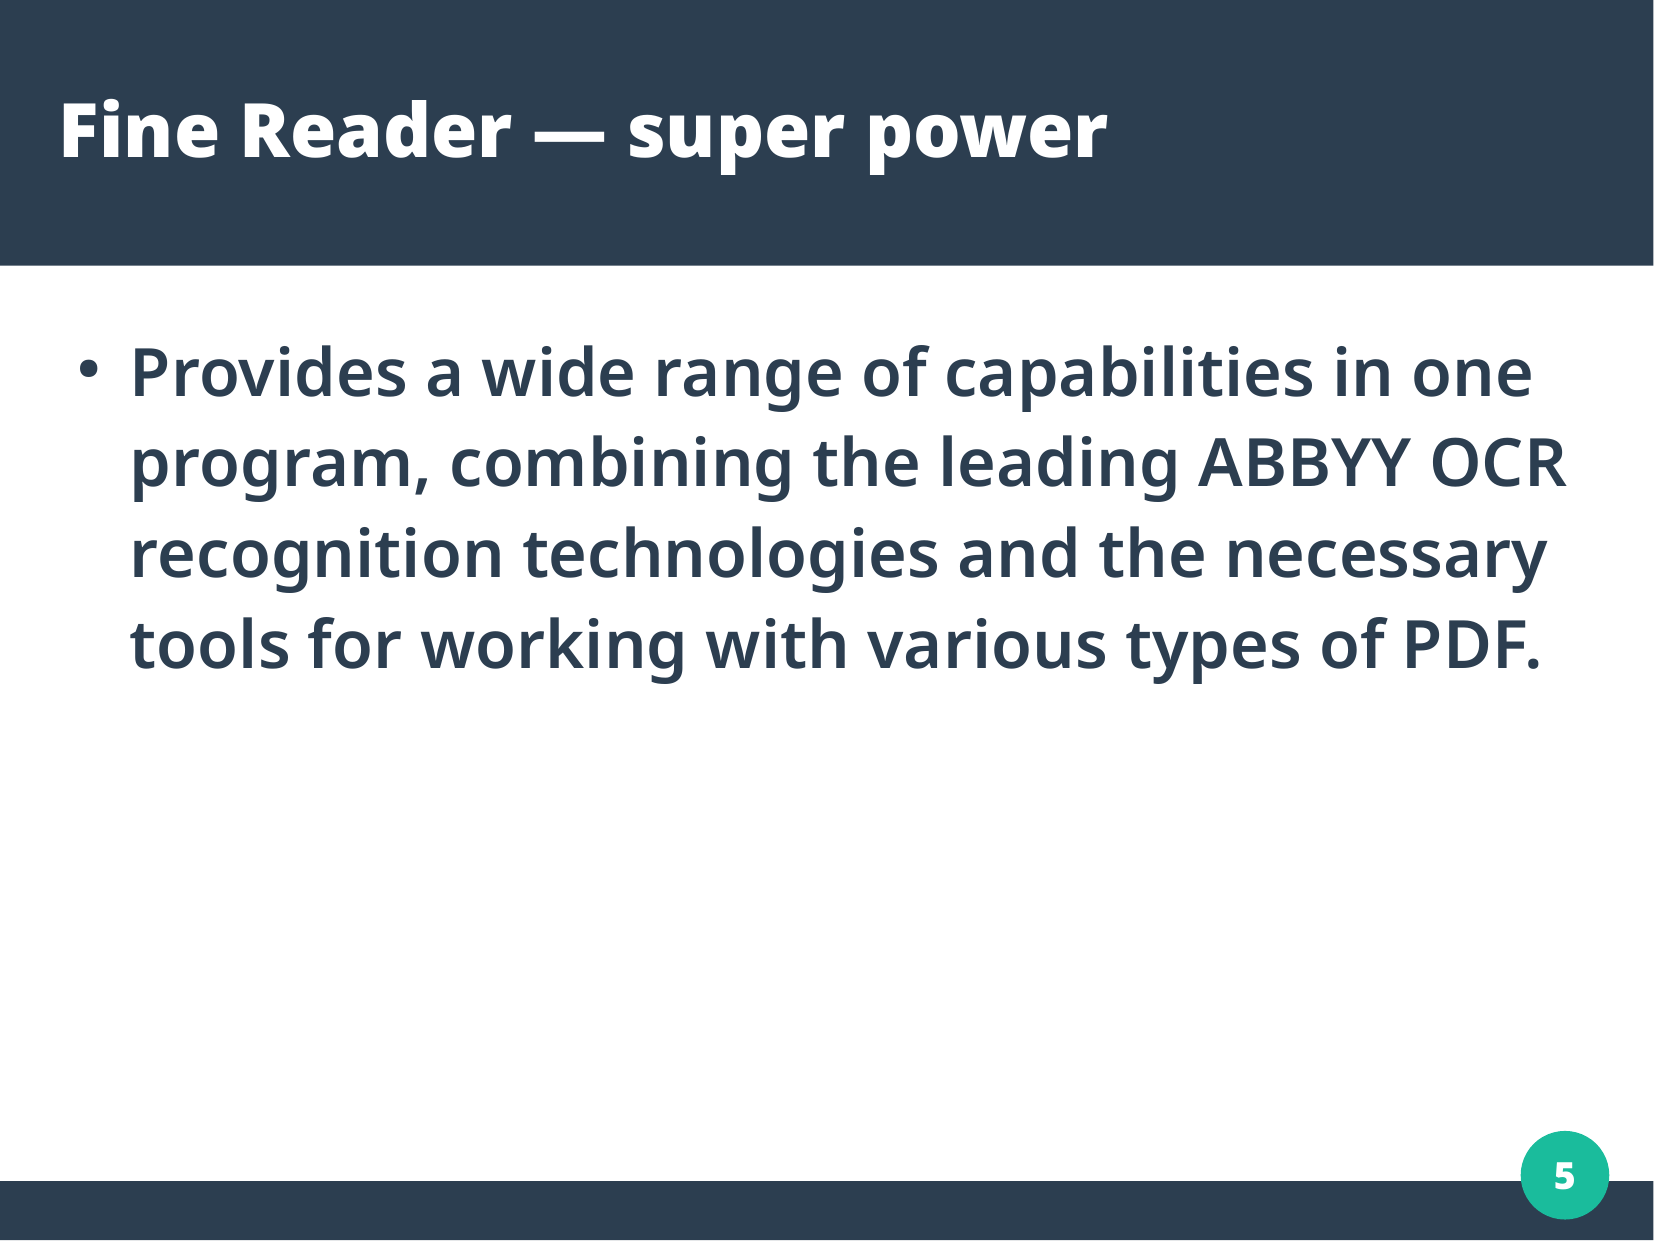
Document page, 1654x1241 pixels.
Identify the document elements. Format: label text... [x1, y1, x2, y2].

list Provides a wide range of capabilities in one program, combining the leading ABBYY OCR recognition technologies and the necessary tools for working with various types of PDF. [59, 324, 1595, 1152]
title Fine Reader — super power [59, 49, 1595, 207]
